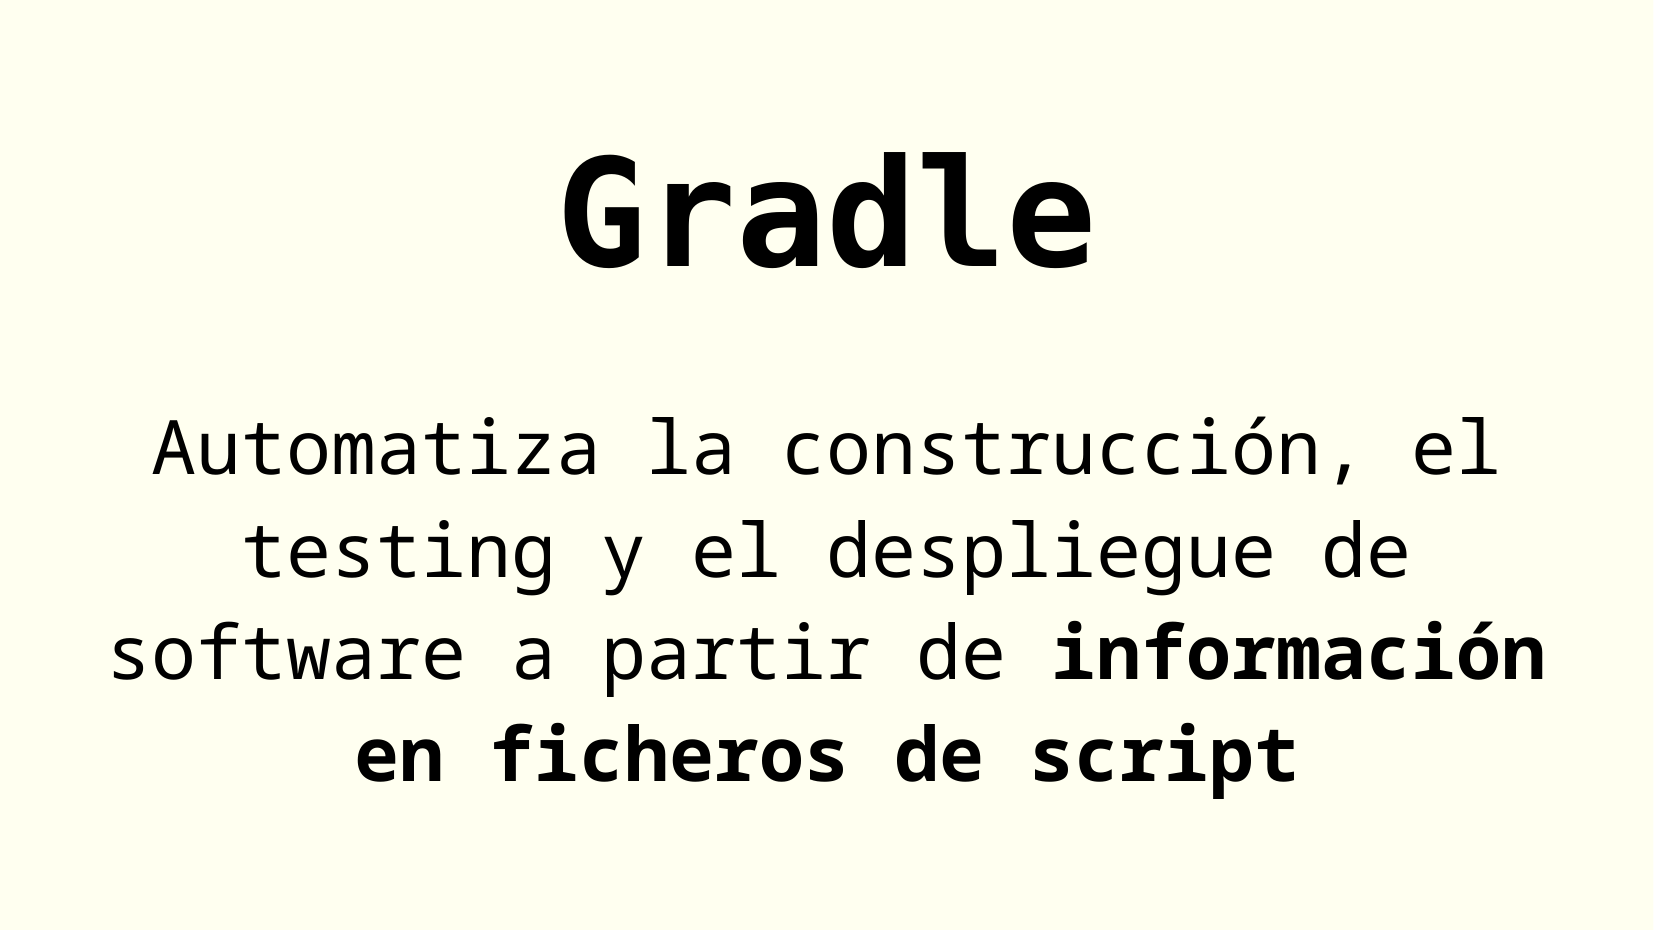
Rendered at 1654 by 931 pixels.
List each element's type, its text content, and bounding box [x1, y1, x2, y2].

text_box Automatiza la construcción, el testing y el despliegue de software a partir de información en ficheros de script [82, 414, 1571, 784]
subtitle Gradle [82, 31, 1571, 399]
